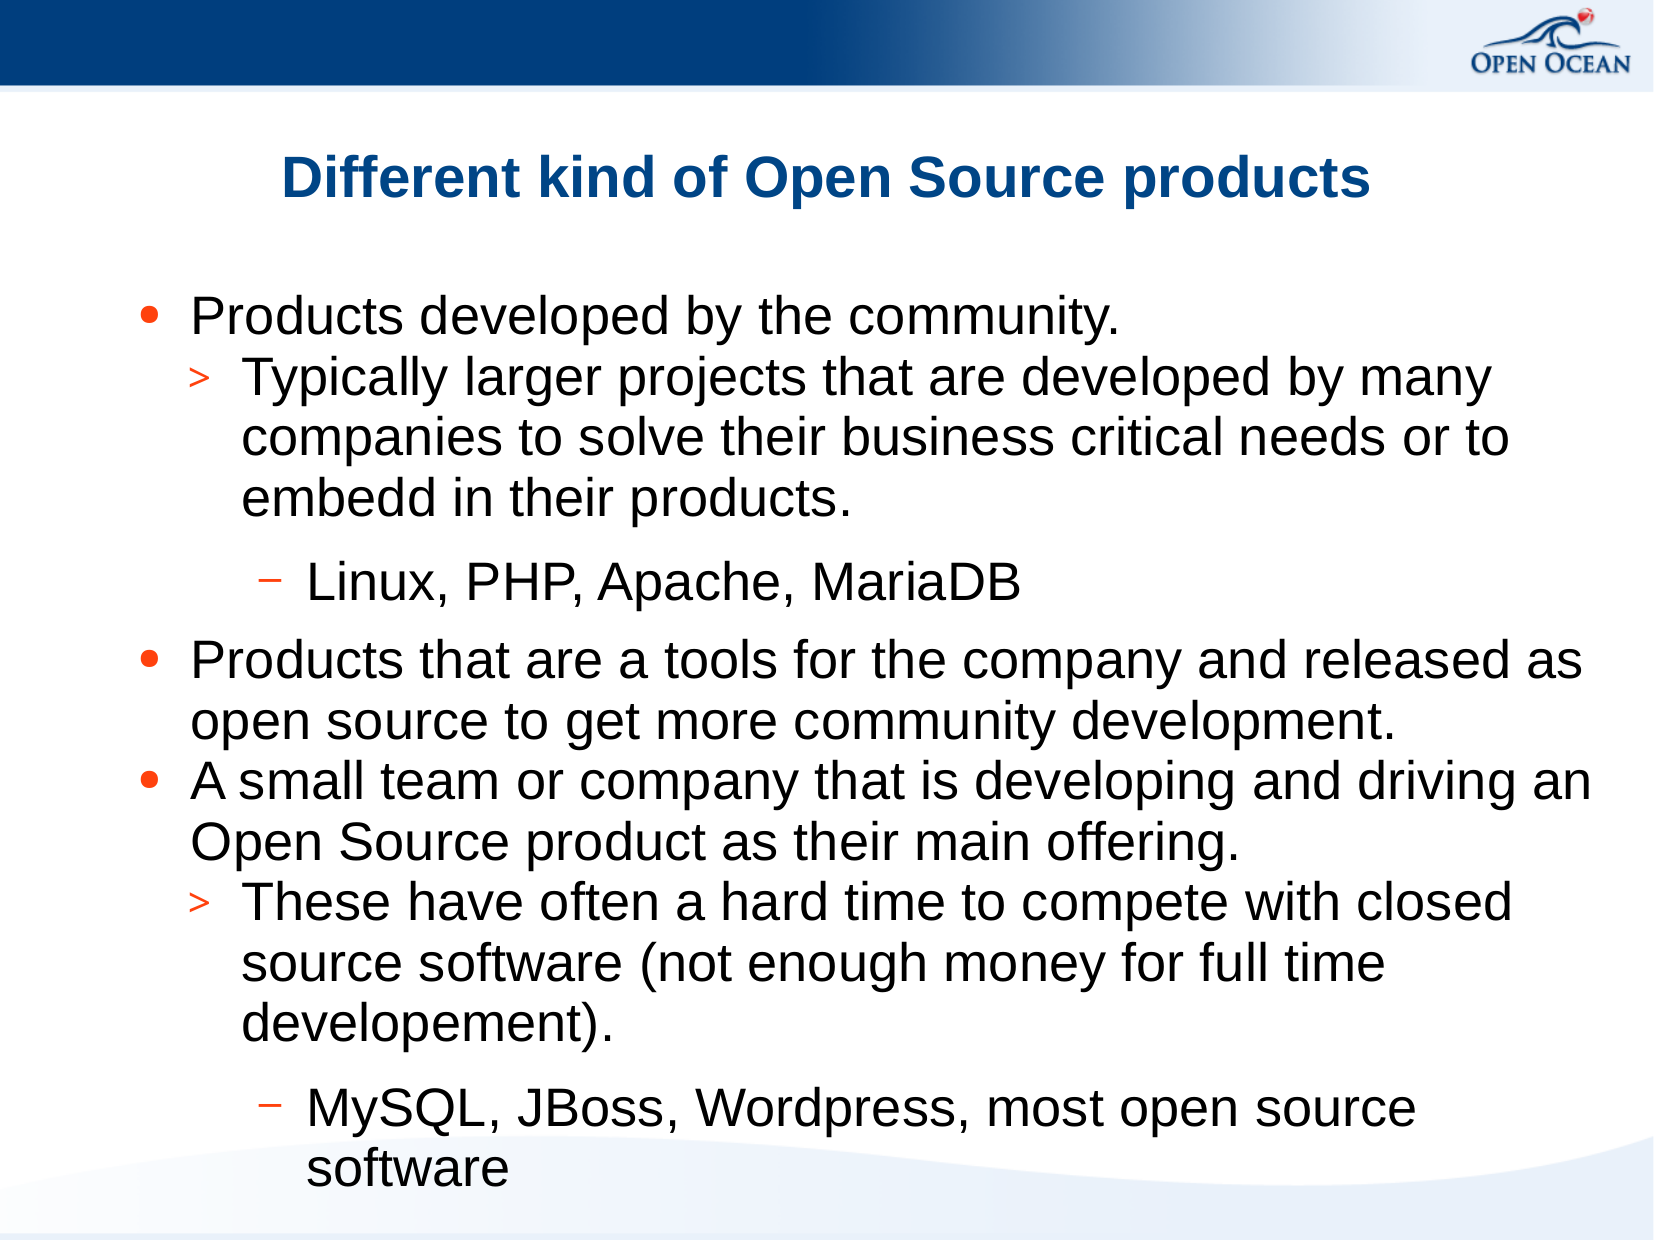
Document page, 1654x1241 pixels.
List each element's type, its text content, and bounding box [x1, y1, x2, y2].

title Different kind of Open Source products [82, 88, 1571, 266]
picture [0, 0, 1654, 1240]
list Products developed by the community. Typically larger projects that are developed by many companies to solve their business critical needs or to embedd in their products. Linux, PHP, Apache, MariaDB Products that are a tools for the company and released as open source to get more community development. A small team or company that is developing and driving an Open Source product as their main offering. These have often a hard time to compete with closed source software (not enough money for full time developement). MySQL, JBoss, Wordpress, most open source software [120, 285, 1609, 1199]
